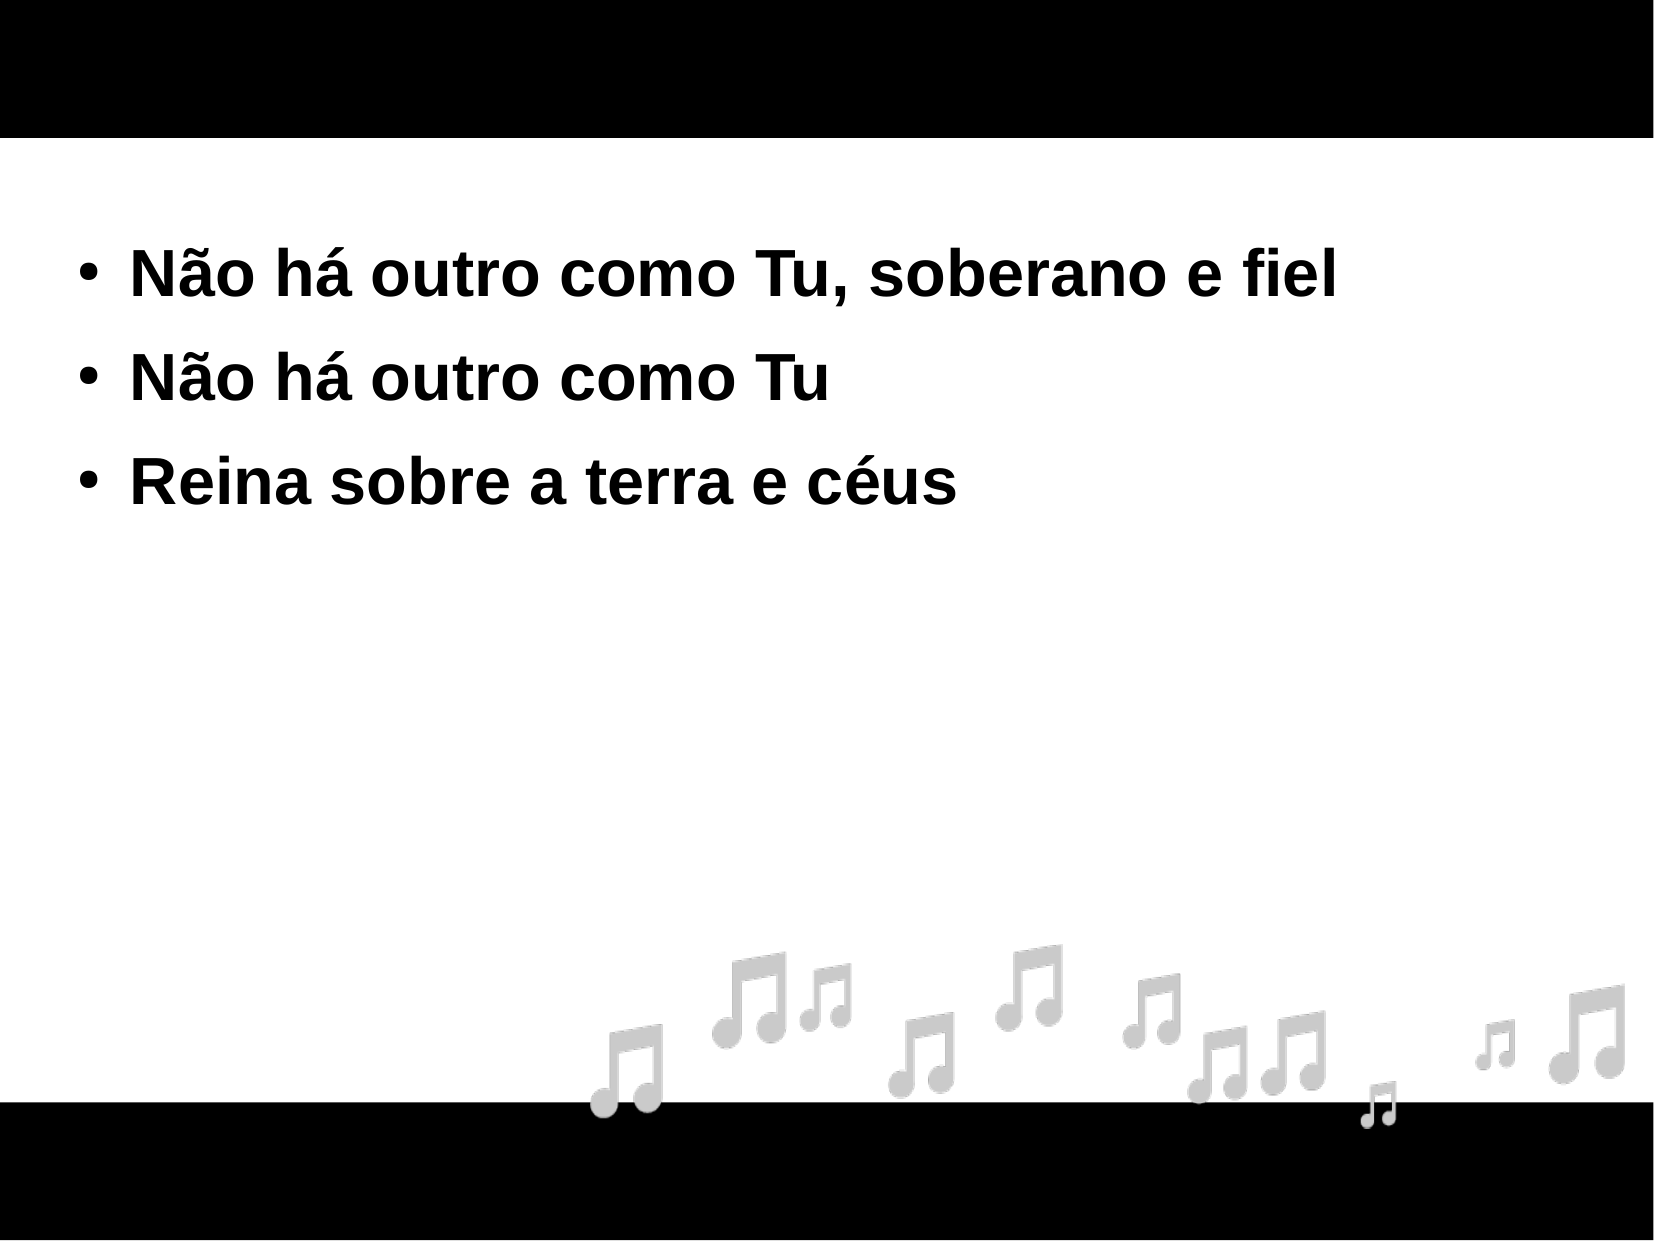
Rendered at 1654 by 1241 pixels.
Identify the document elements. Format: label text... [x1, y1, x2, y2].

list Não há outro como Tu, soberano e fiel Não há outro como Tu Reina sobre a terra e céus [59, 236, 1595, 1024]
